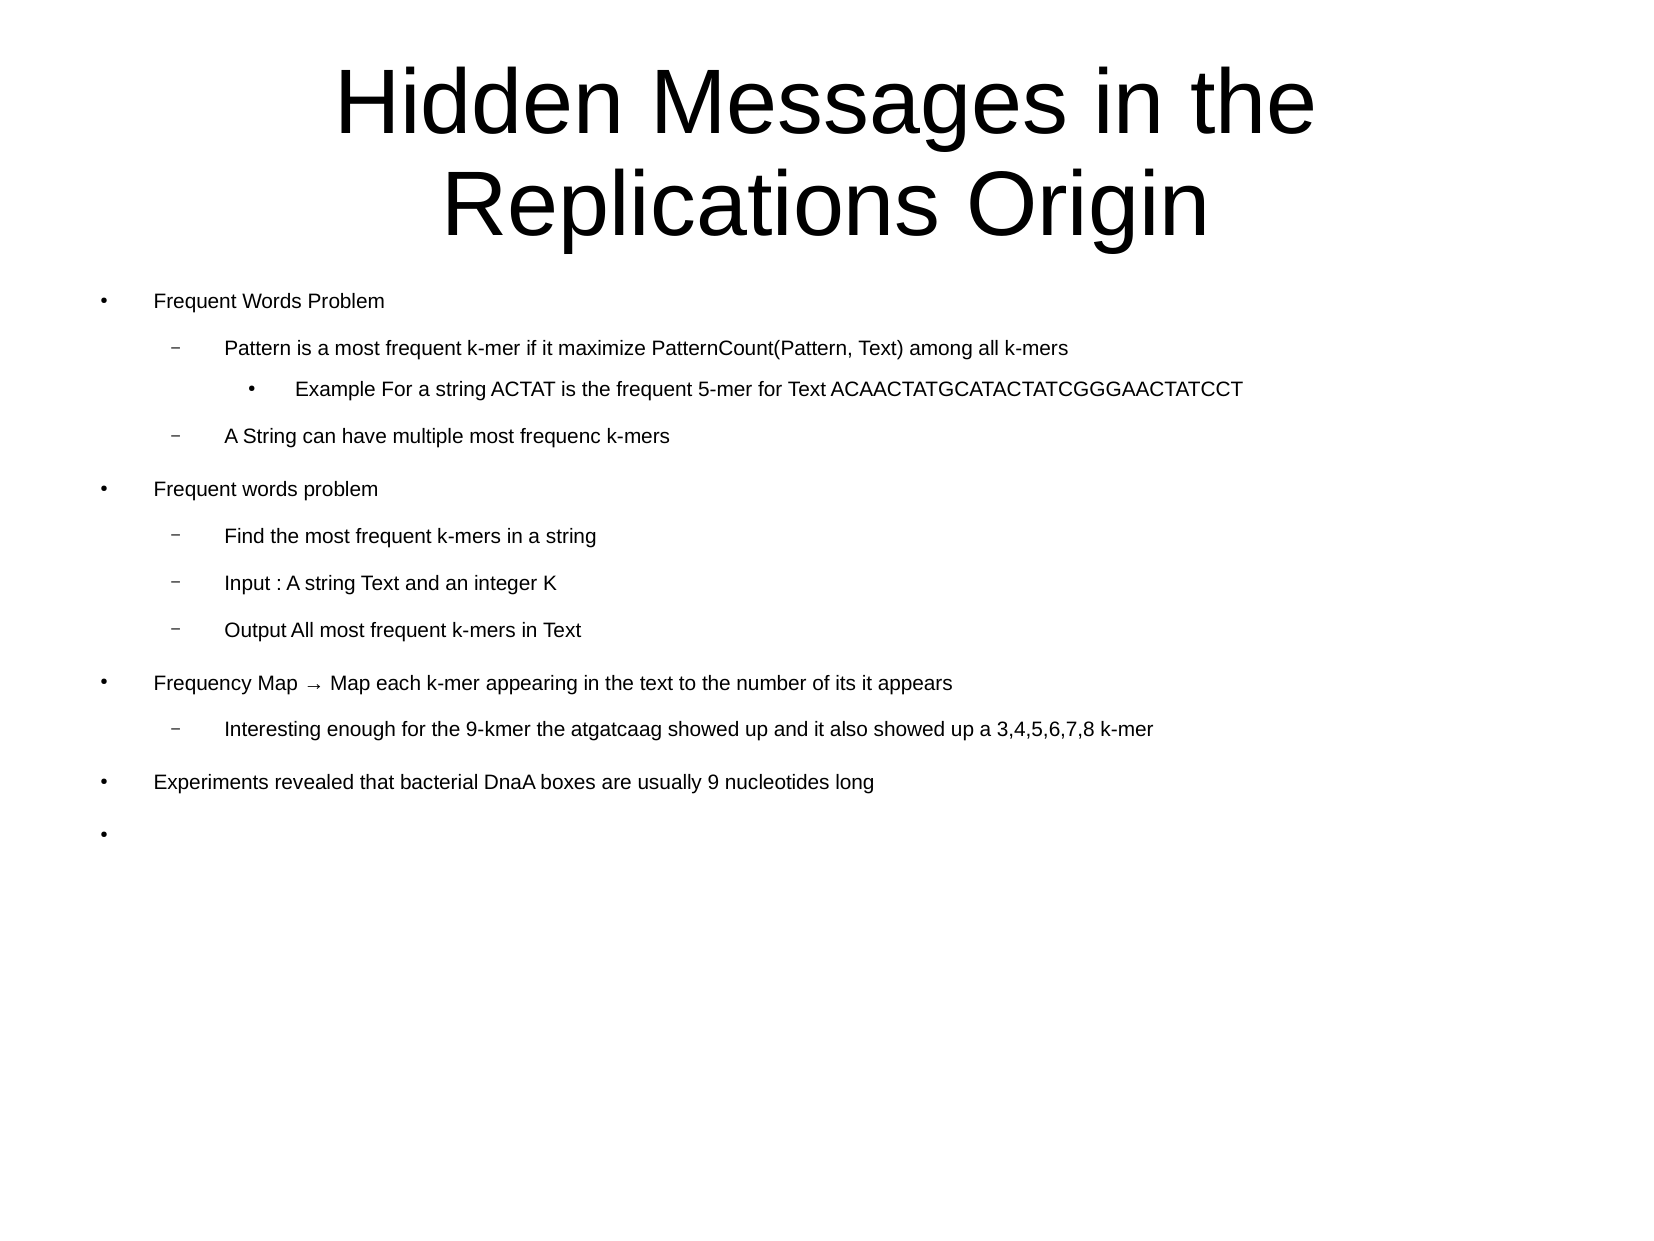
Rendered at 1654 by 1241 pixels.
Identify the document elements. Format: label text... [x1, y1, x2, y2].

title Hidden Messages in the Replications Origin [82, 49, 1571, 257]
list Frequent Words Problem Pattern is a most frequent k-mer if it maximize PatternCount(Pattern, Text) among all k-mers Example For a string ACTAT is the frequent 5-mer for Text ACAACTATGCATACTATCGGGAACTATCCT A String can have multiple most frequenc k-mers Frequent words problem Find the most frequent k-mers in a string Input : A string Text and an integer K Output All most frequent k-mers in Text Frequency Map → Map each k-mer appearing in the text to the number of its it appears Interesting enough for the 9-kmer the atgatcaag showed up and it also showed up a 3,4,5,6,7,8 k-mer Experiments revealed that bacterial DnaA boxes are usually 9 nucleotides long [82, 290, 1571, 1205]
